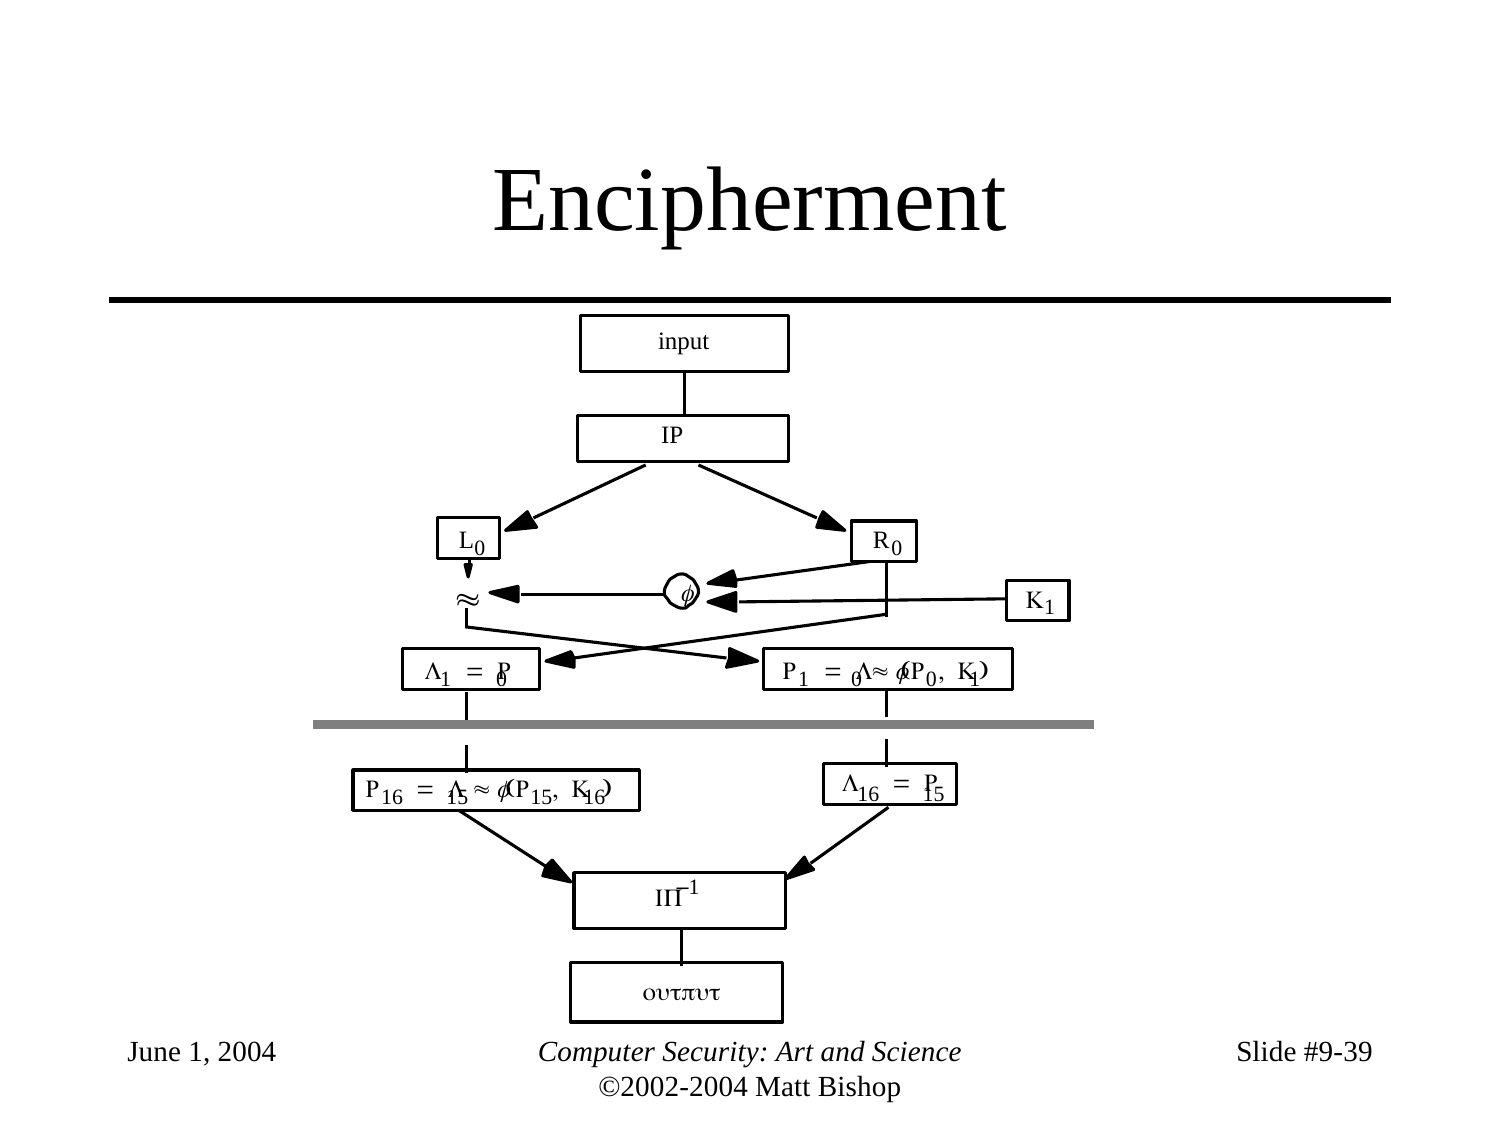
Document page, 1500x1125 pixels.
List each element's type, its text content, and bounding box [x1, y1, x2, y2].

text_box Slide #9-<number> [1074, 1025, 1388, 1101]
picture [312, 312, 1101, 1029]
title Encipherment [112, 99, 1388, 288]
text_box [112, 1025, 426, 1101]
text_box ©2002-2004 Matt Bishop [512, 1029, 988, 1101]
